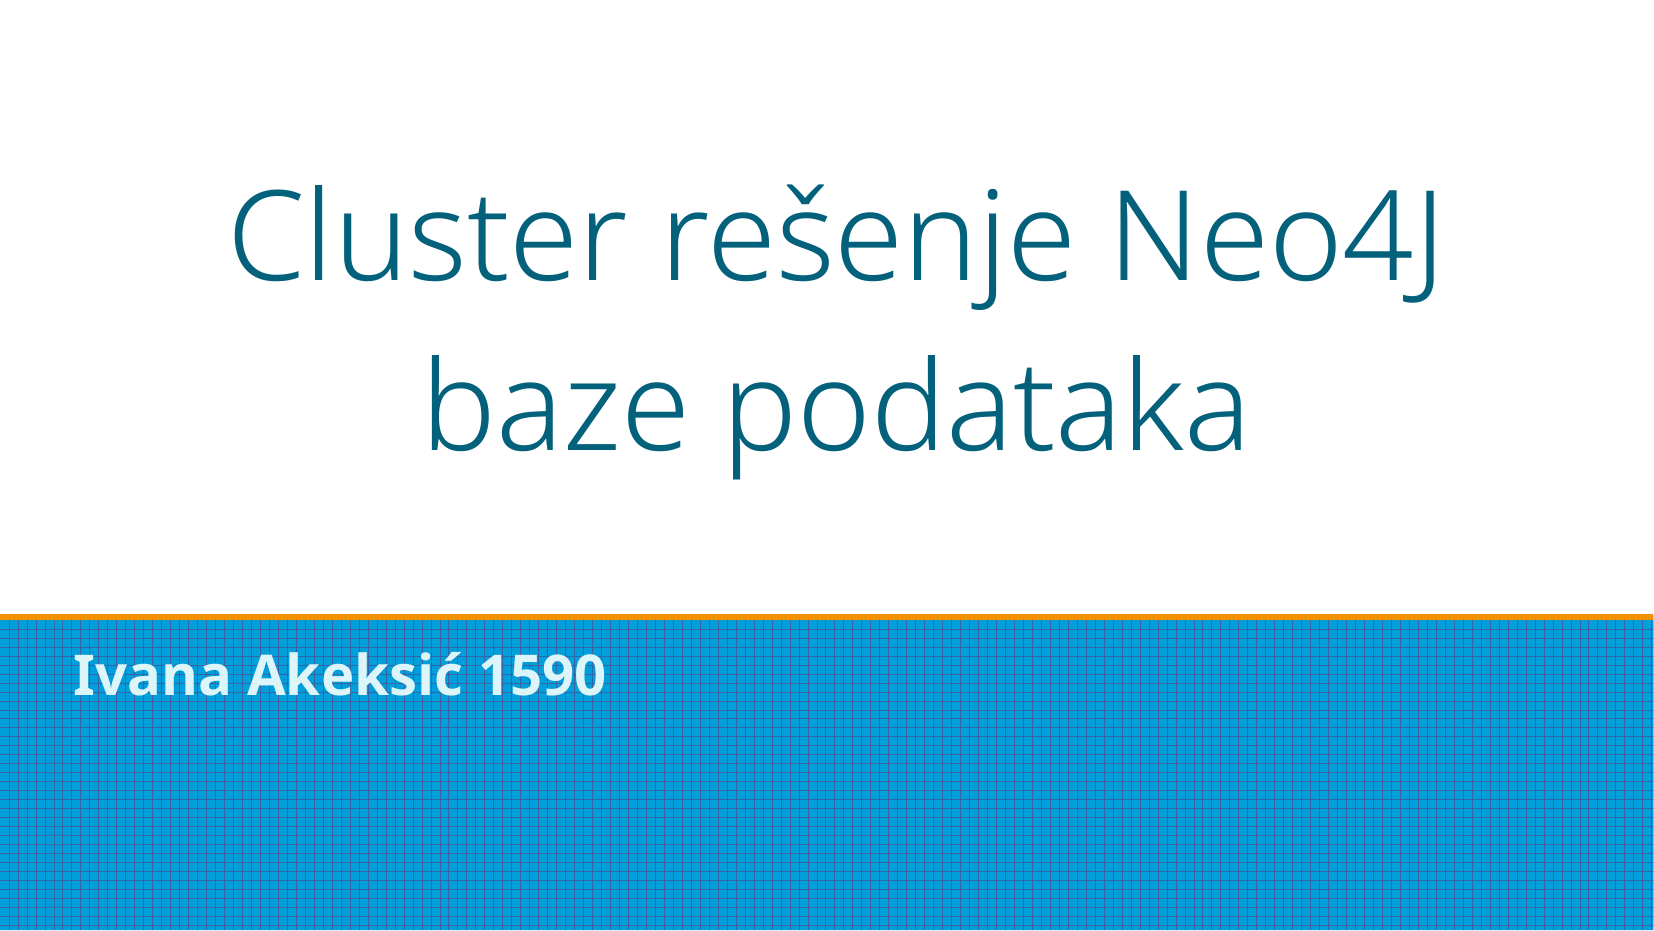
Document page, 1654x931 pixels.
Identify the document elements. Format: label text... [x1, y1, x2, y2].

title Cluster rešenje Neo4J baze podataka [98, 0, 1576, 488]
subtitle Ivana Akeksić 1590 [73, 634, 1551, 827]
